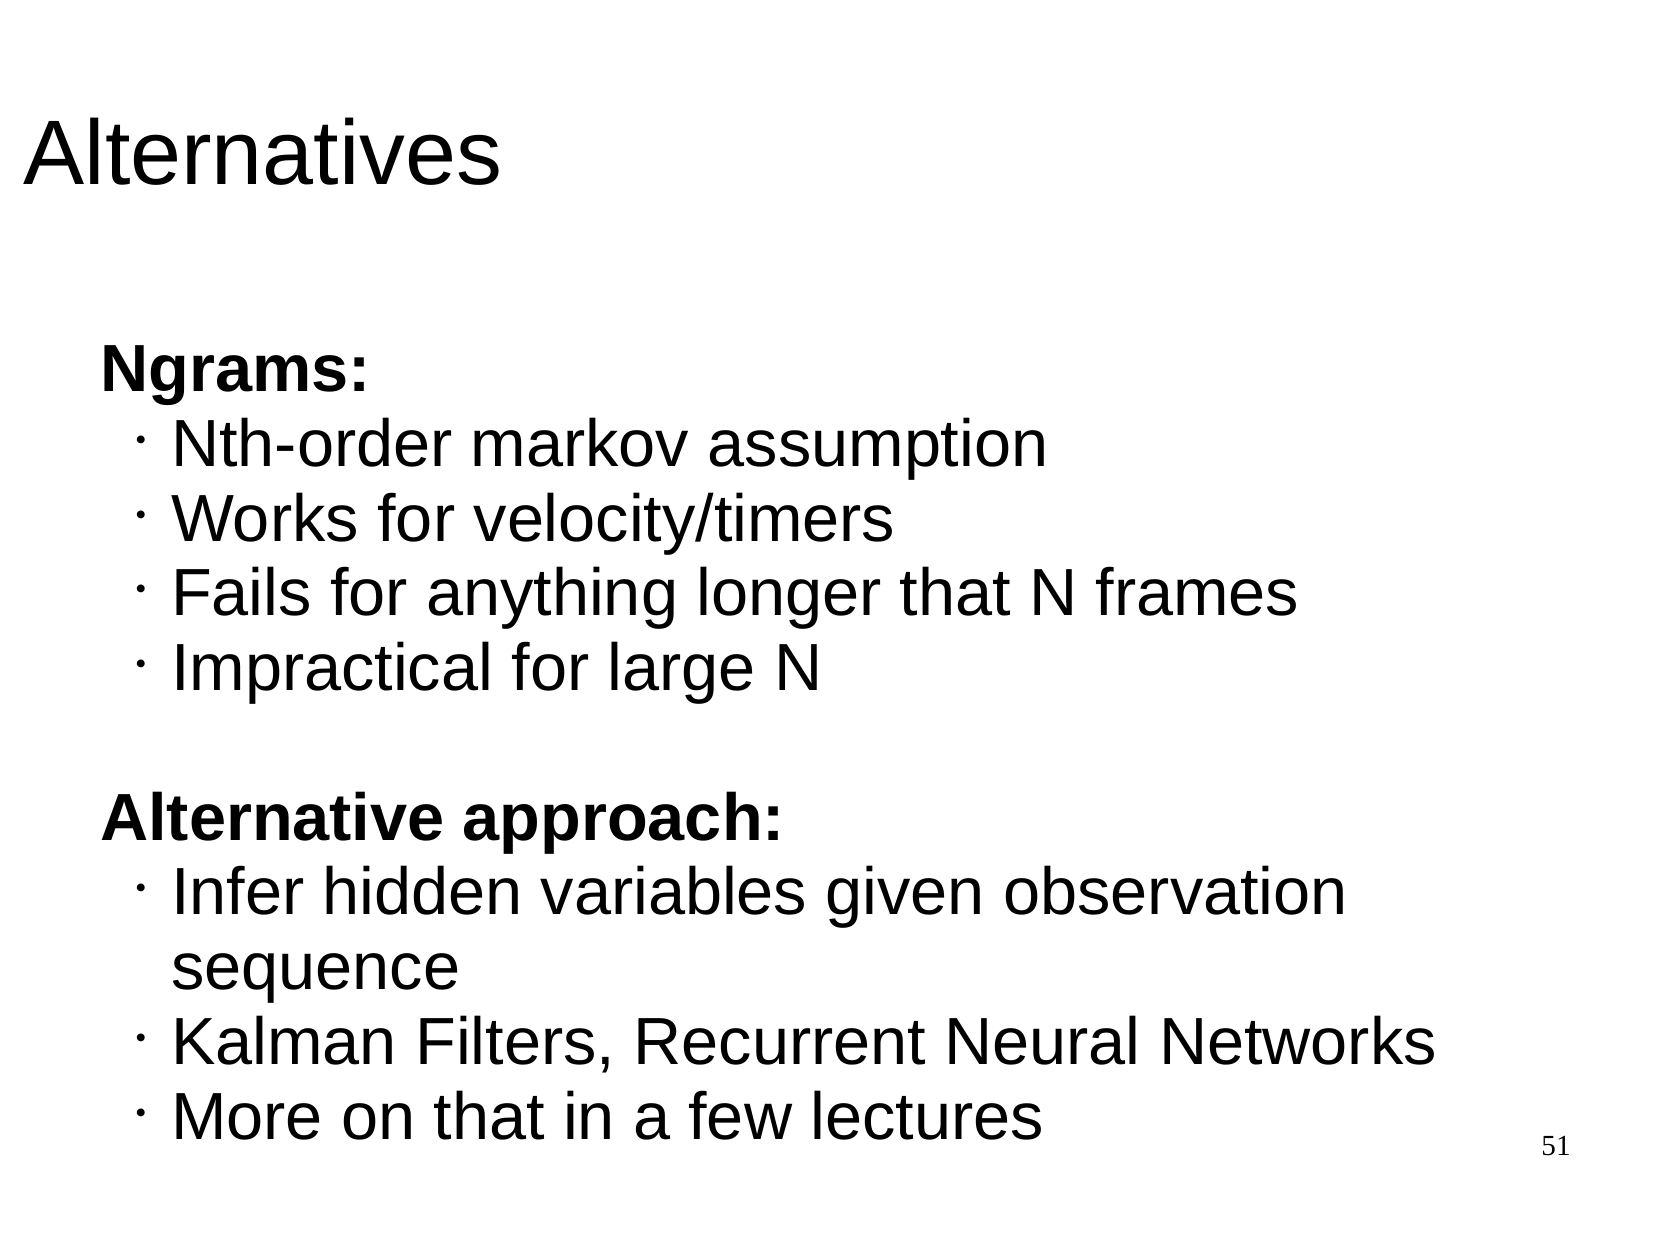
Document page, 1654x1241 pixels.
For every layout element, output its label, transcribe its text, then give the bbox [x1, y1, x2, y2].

title Alternatives [23, 49, 1512, 257]
text_box Ngrams: Nth-order markov assumption Works for velocity/timers Fails for anything longer that N frames Impractical for large N Alternative approach: Infer hidden variables given observation sequence Kalman Filters, Recurrent Neural Networks More on that in a few lectures [64, 213, 1654, 1241]
